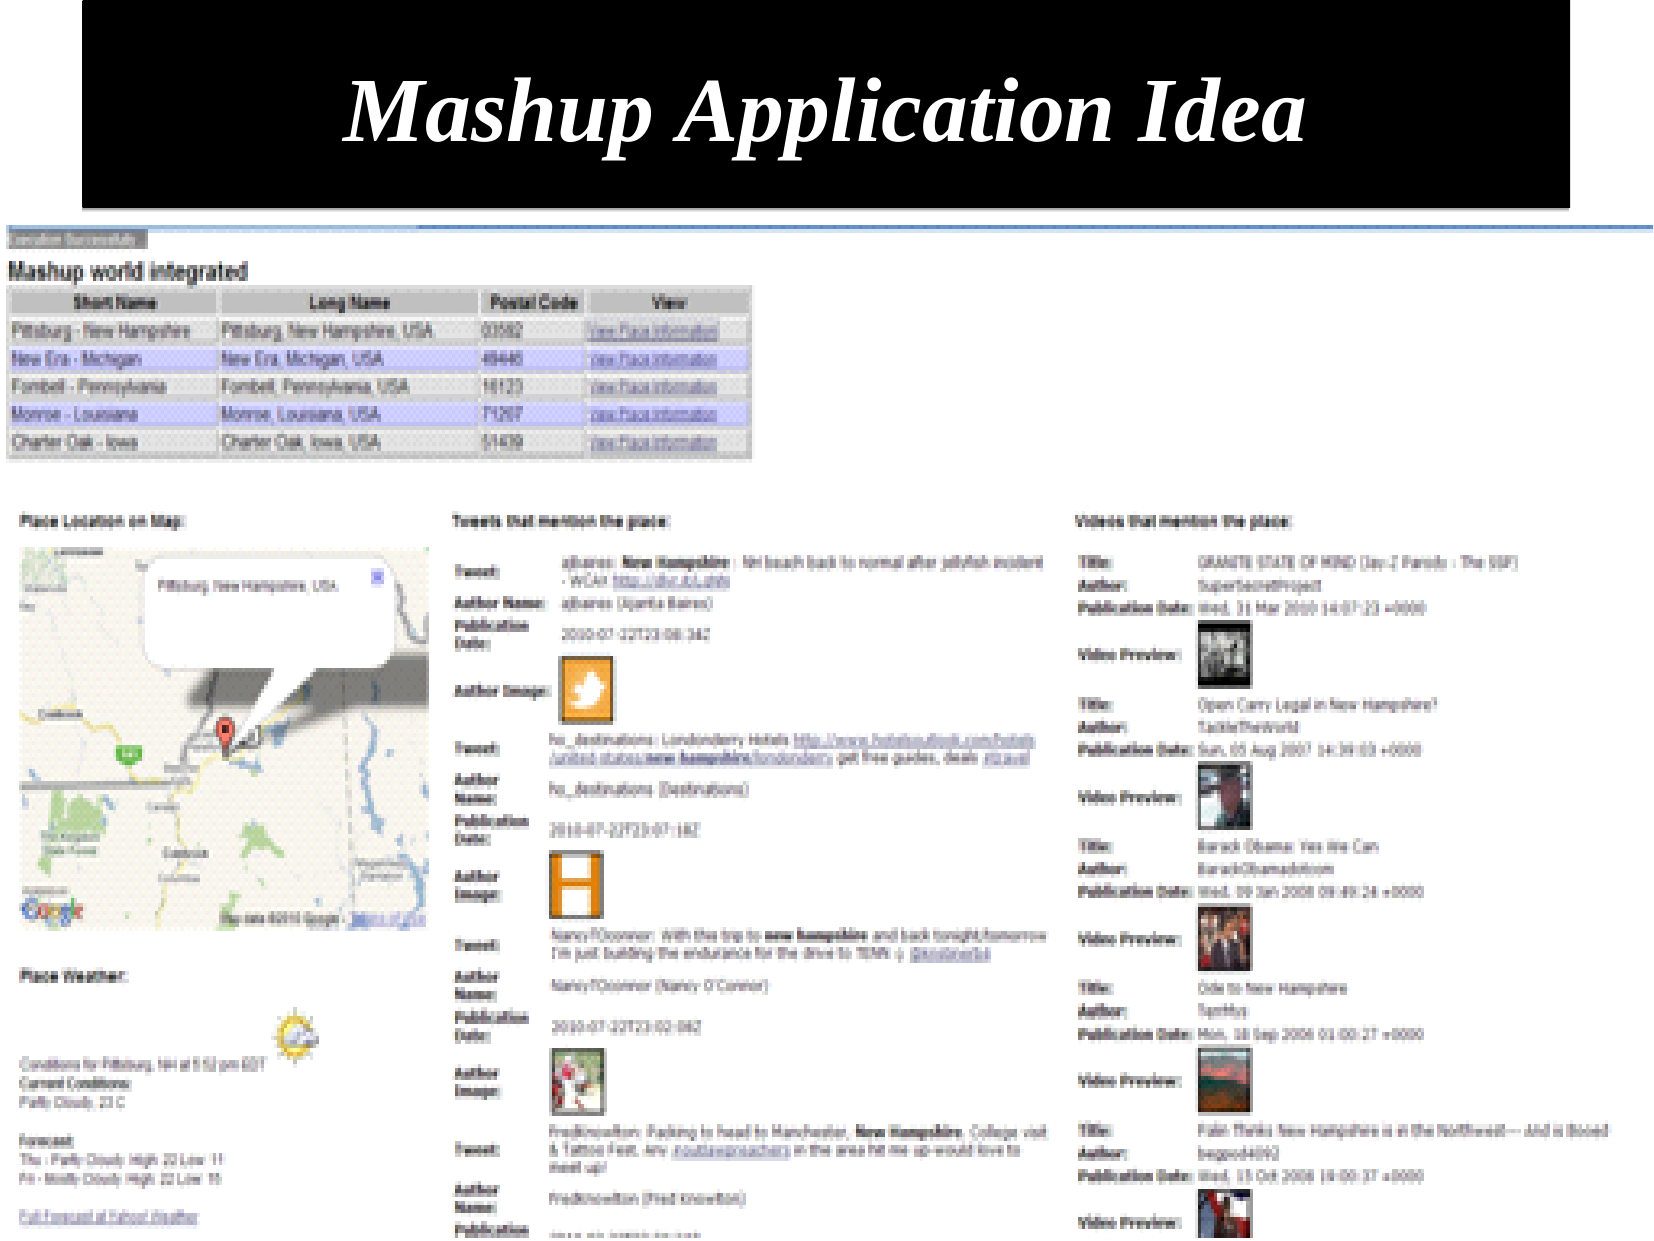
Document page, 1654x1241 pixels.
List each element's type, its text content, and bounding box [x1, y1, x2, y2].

picture [0, 225, 1654, 1238]
title Mashup Application Idea [82, 0, 1571, 208]
